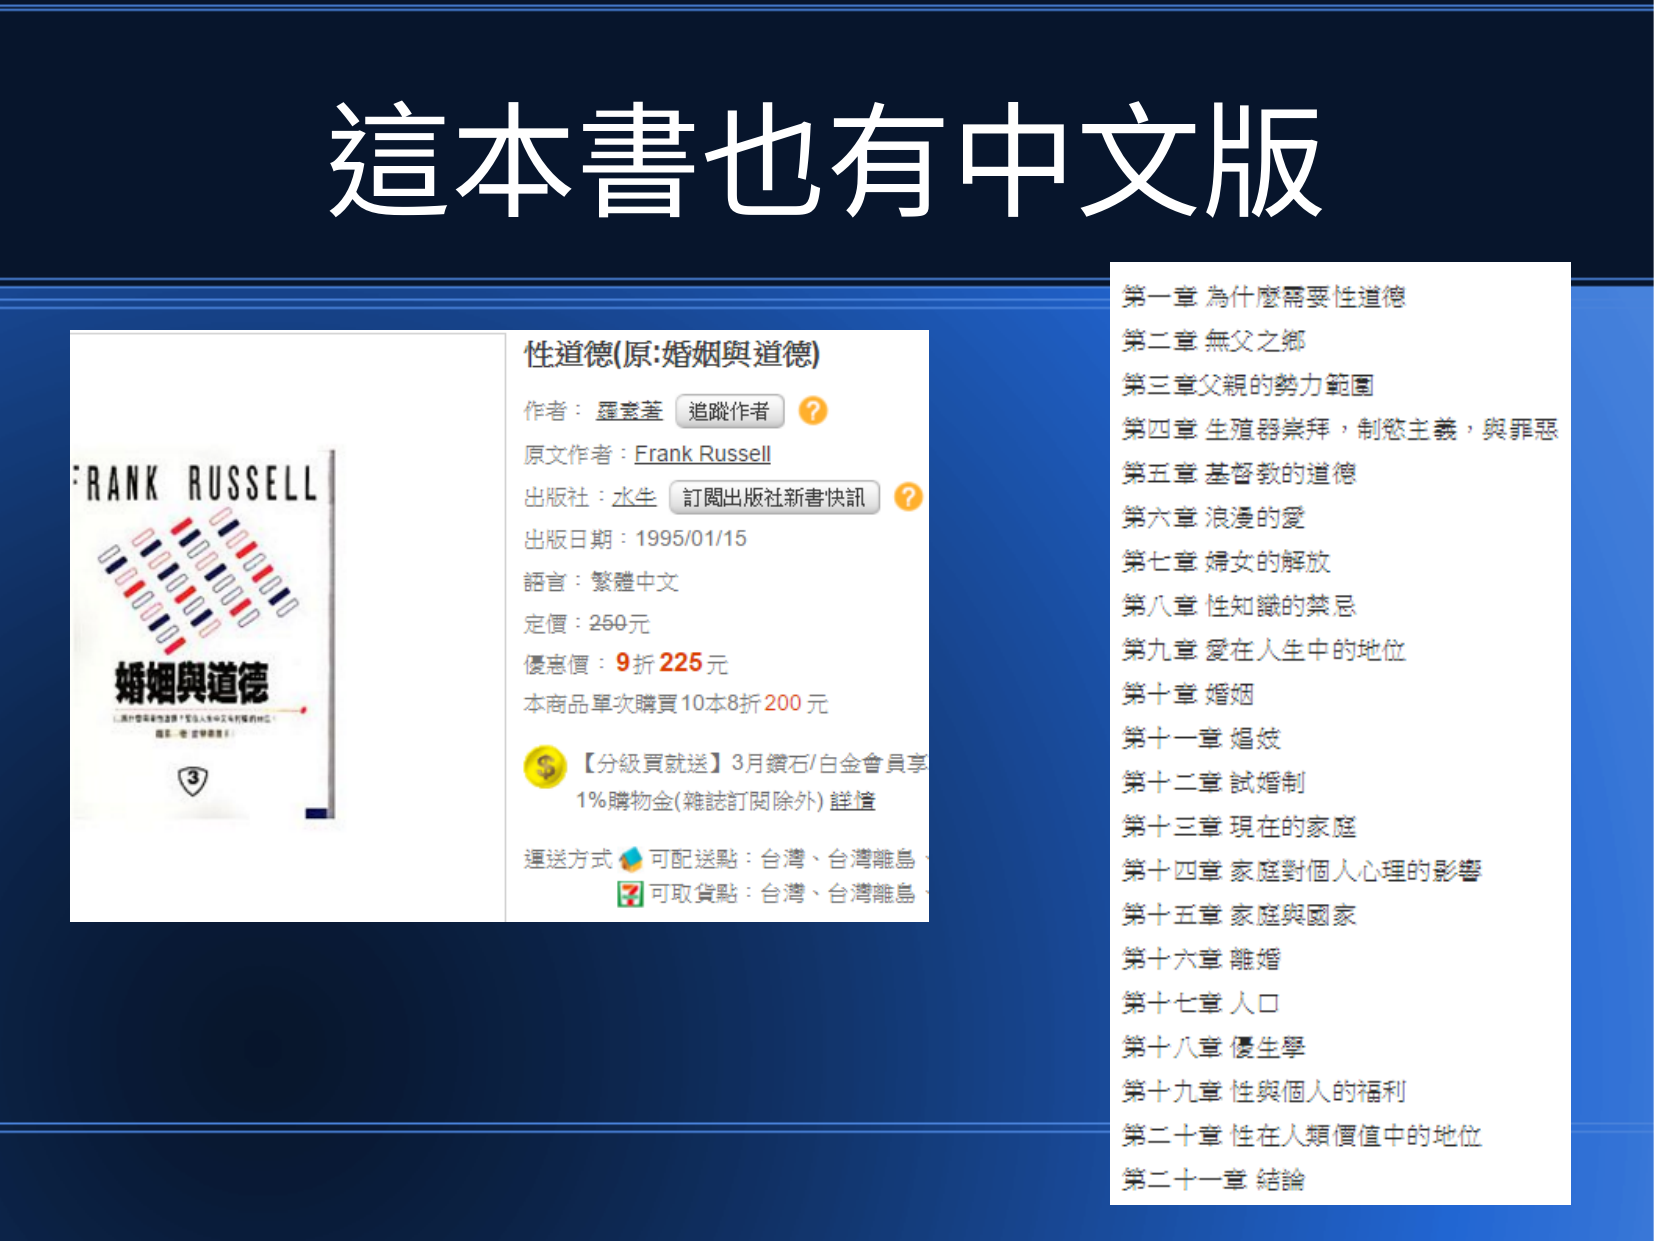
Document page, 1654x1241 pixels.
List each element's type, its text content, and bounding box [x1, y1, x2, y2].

picture [0, 0, 1654, 1241]
title 這本書也有中文版 [82, 49, 1571, 257]
